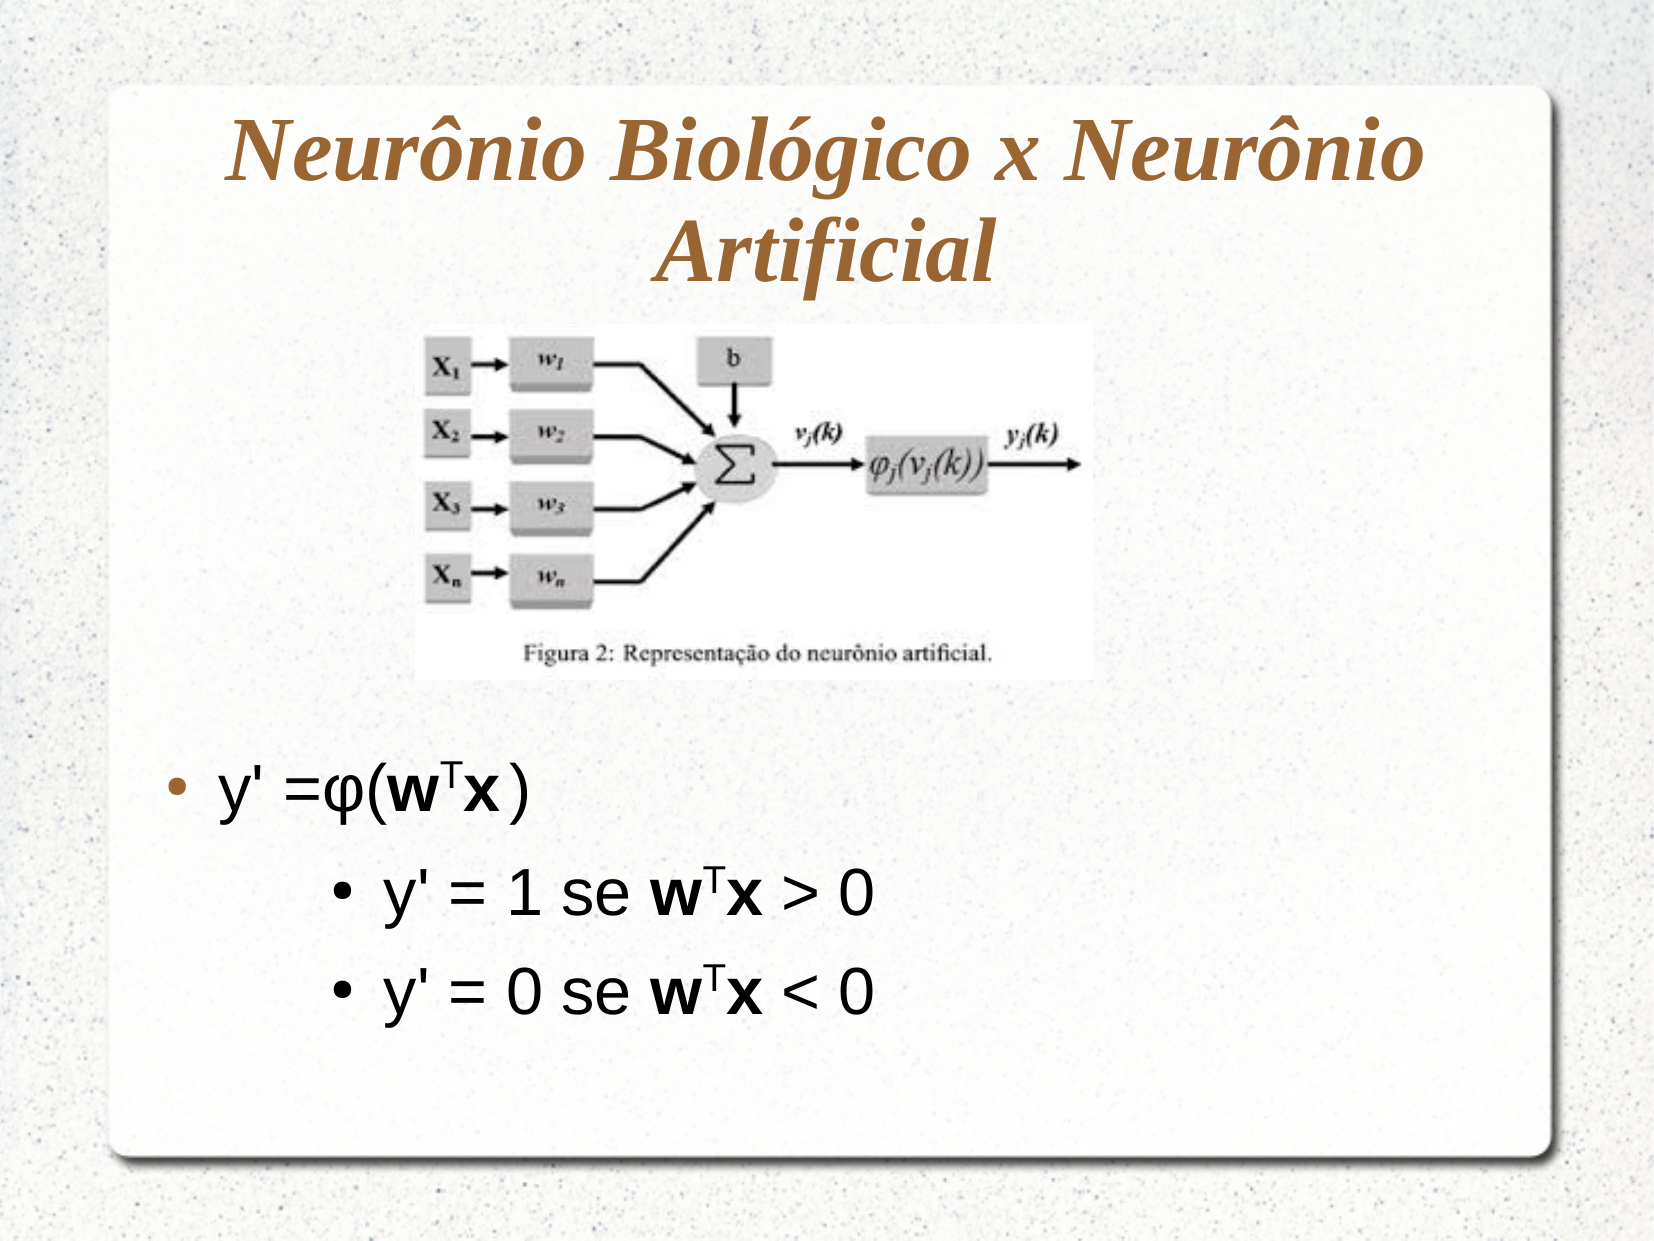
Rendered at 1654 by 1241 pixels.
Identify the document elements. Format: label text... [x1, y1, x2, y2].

list y' =φ(wTx ) y' = 1 se wTx > 0 y' = 0 se wTx < 0 [147, 336, 1506, 1241]
title Neurônio Biológico x Neurônio Artificial [118, 96, 1536, 304]
picture [0, 0, 1654, 1241]
